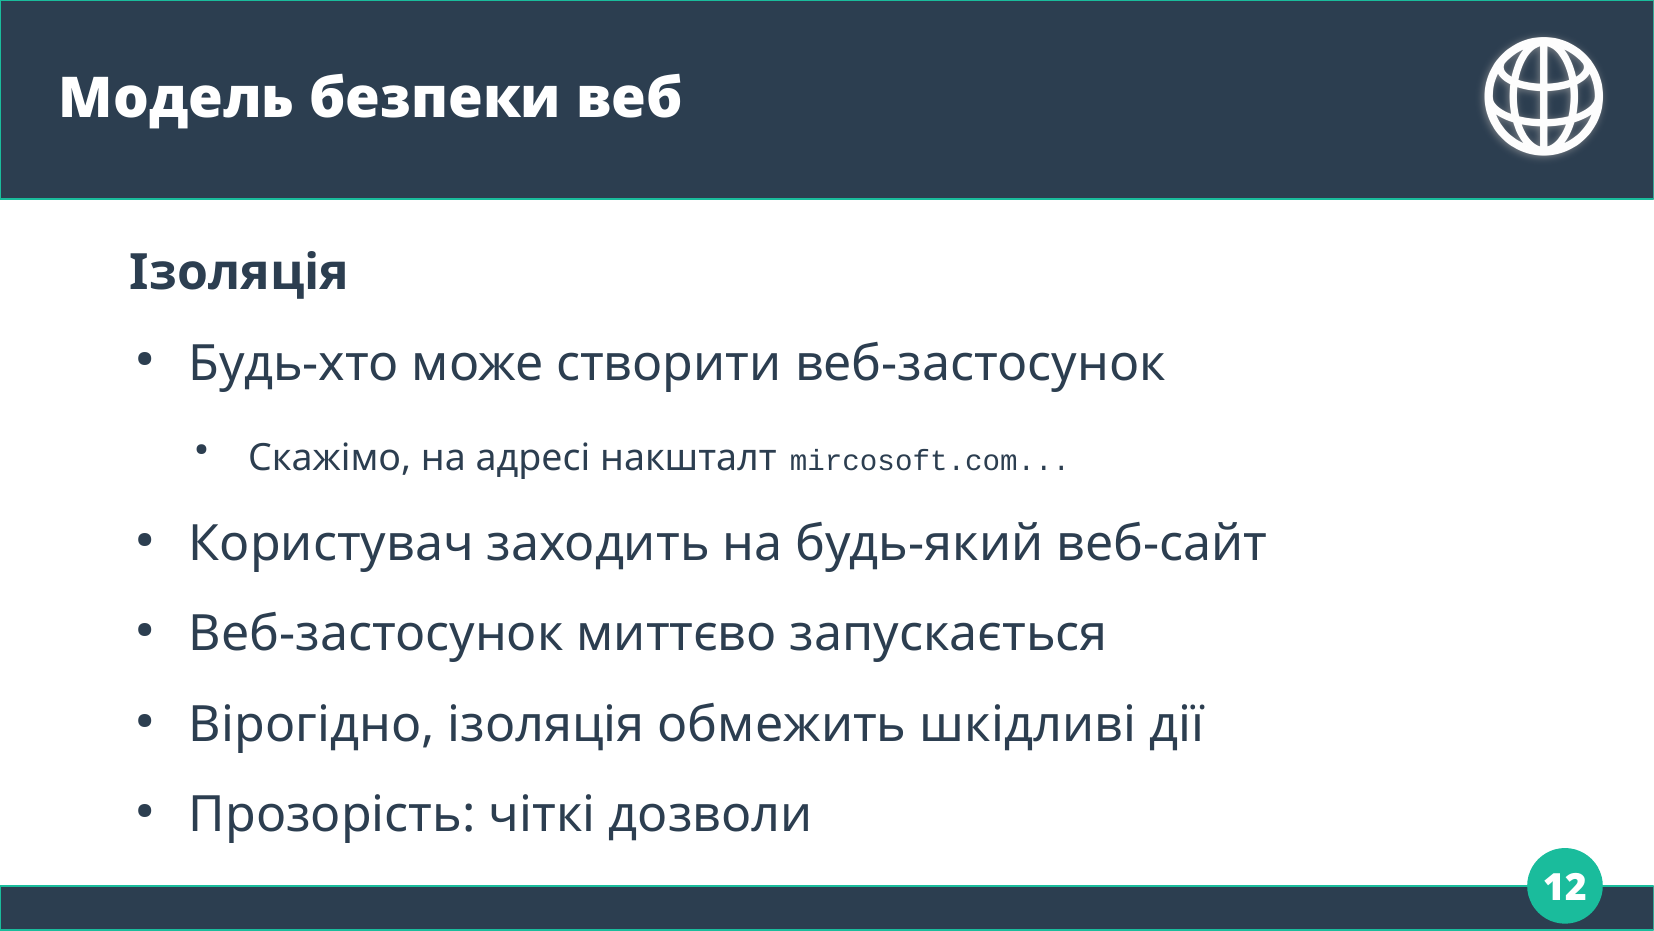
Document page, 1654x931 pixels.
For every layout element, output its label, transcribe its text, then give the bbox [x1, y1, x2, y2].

list Ізоляція Будь-хто може створити веб-застосунок Скажімо, на адресі накшталт mircosoft.com... Користувач заходить на будь-який веб-сайт Веб-застосунок миттєво запускається Вірогідно, ізоляція обмежить шкідливі дії Прозорість: чіткі дозволи [59, 236, 1477, 857]
title Модель безпеки веб [59, 37, 1472, 156]
picture [1472, 27, 1613, 168]
